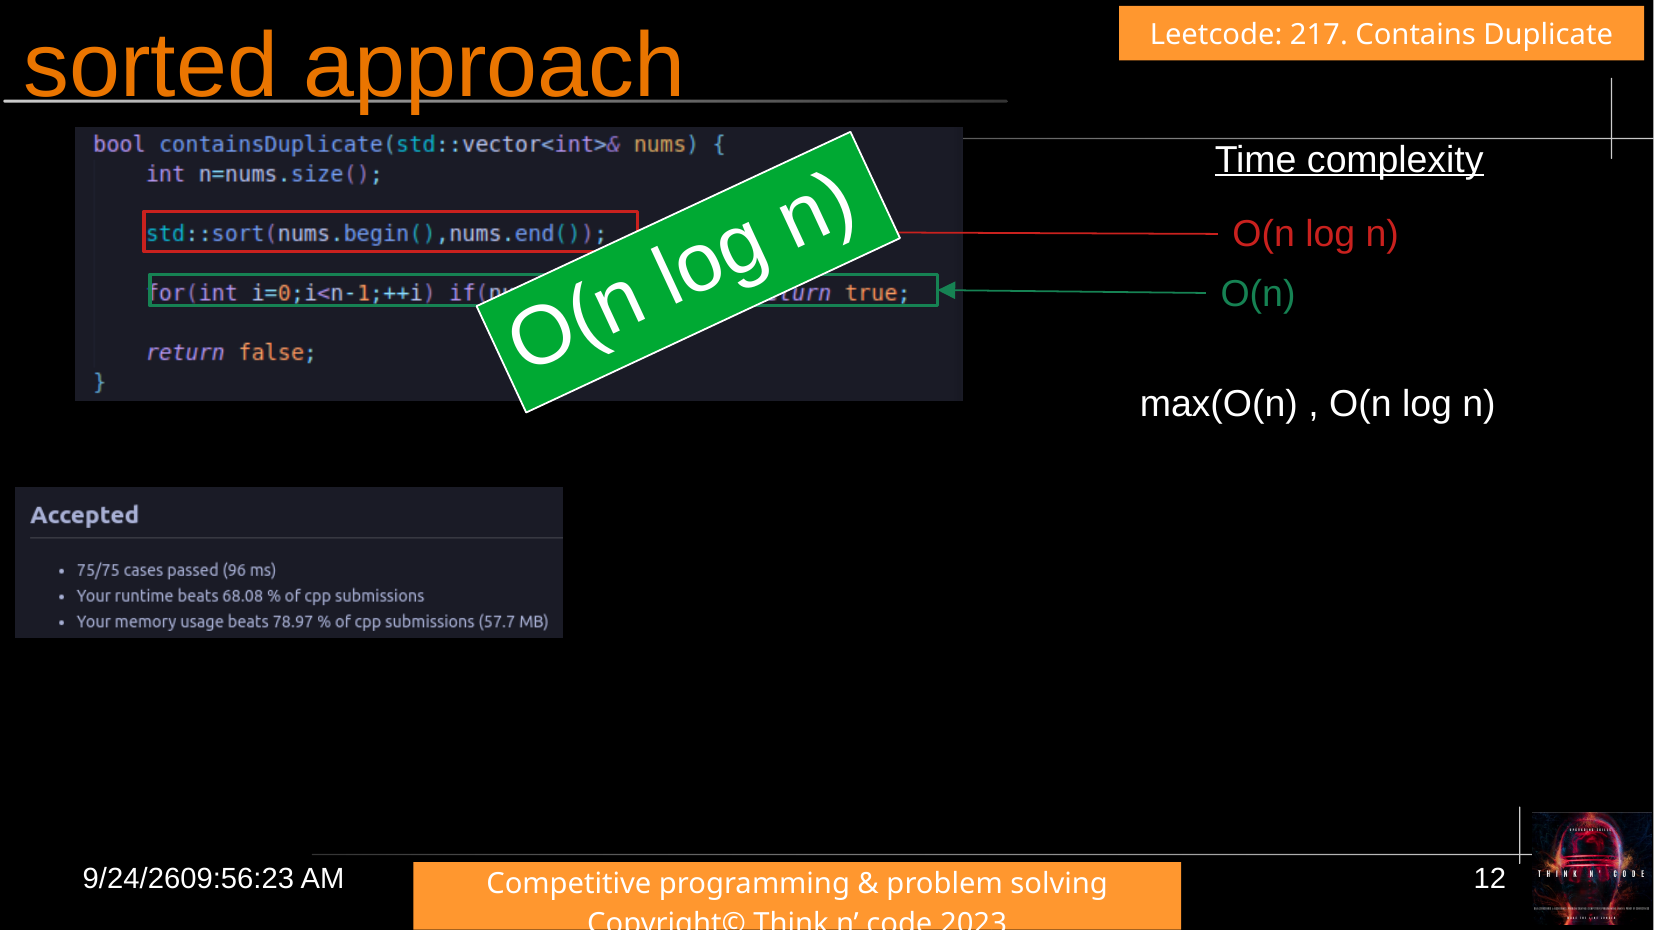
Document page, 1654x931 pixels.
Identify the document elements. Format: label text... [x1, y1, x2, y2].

picture [75, 127, 963, 401]
text_box Time complexity [1200, 130, 1576, 188]
picture [764, 276, 936, 304]
text_box O(n log n) [1217, 205, 1481, 263]
picture [152, 276, 536, 304]
picture [556, 292, 963, 401]
picture [830, 234, 963, 289]
picture [146, 213, 636, 250]
picture [1532, 812, 1652, 925]
text_box max(O(n) , O(n log n) [1125, 375, 1576, 451]
text_box O(n log n) [476, 131, 901, 413]
text_box O(n) [1205, 264, 1319, 322]
picture [15, 487, 563, 638]
title sorted approach [23, 11, 1589, 119]
